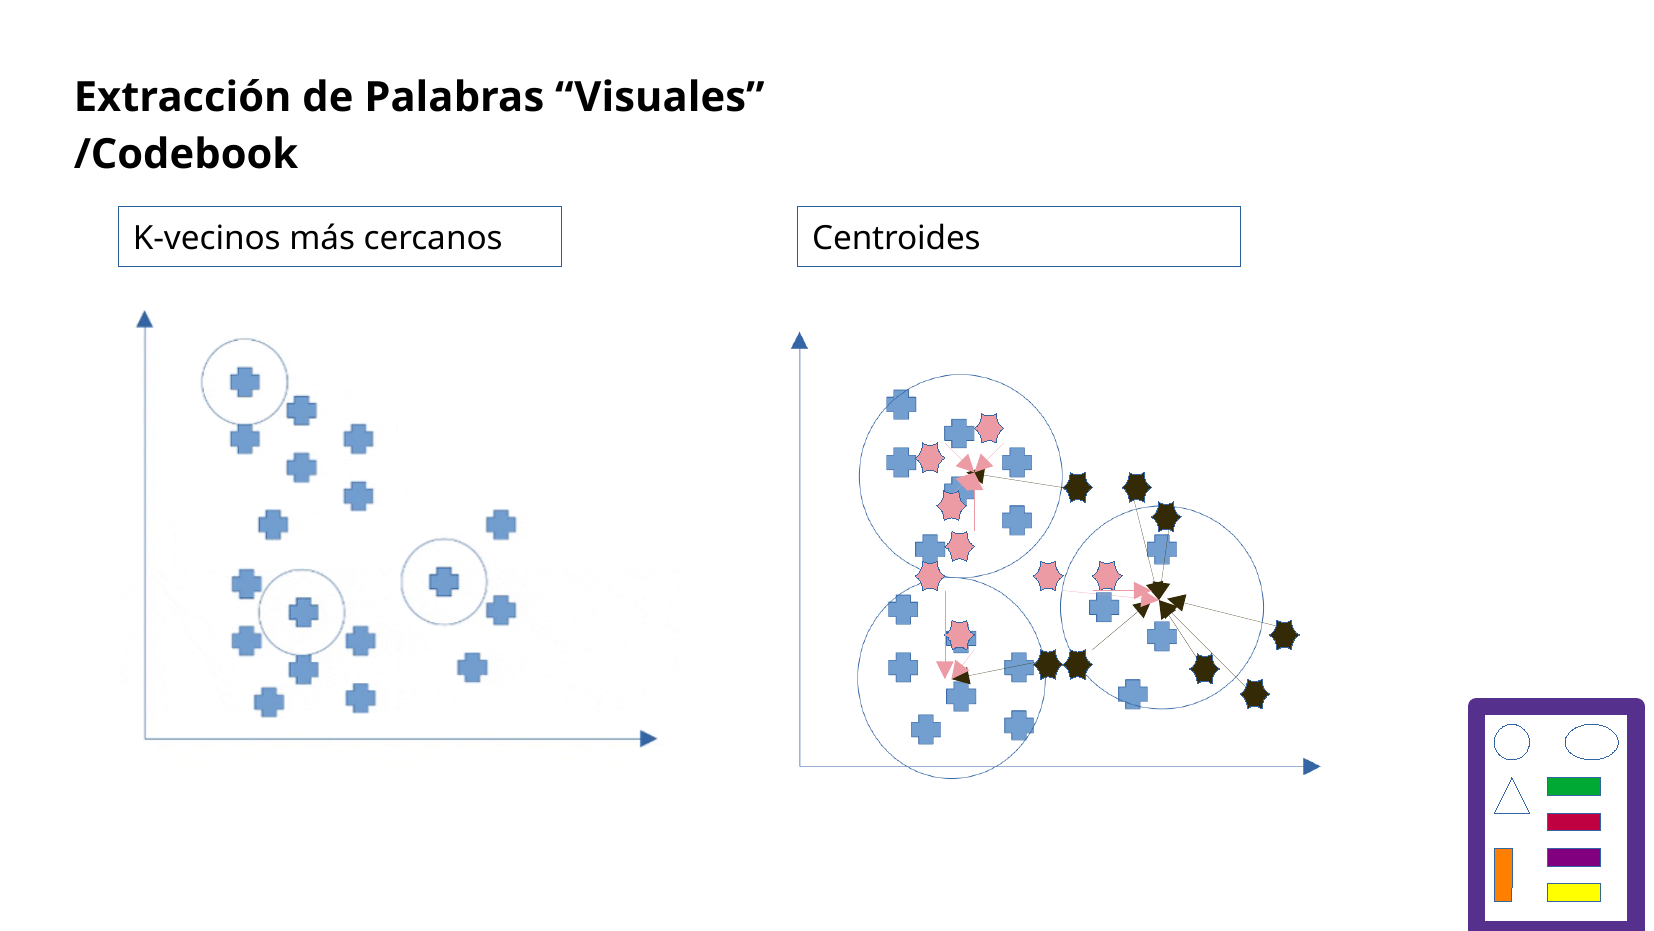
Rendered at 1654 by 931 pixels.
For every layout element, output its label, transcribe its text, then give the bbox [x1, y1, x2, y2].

text_box Centroides [797, 206, 1241, 266]
text_box [1122, 472, 1152, 503]
text_box [1063, 472, 1093, 503]
text_box [1151, 501, 1182, 532]
text_box [1033, 561, 1064, 591]
picture [118, 295, 680, 768]
text_box [1092, 561, 1123, 590]
text_box [946, 620, 975, 650]
text_box [1269, 620, 1300, 650]
text_box [915, 561, 945, 591]
text_box Extracción de Palabras “Visuales” /Codebook [59, 59, 886, 185]
text_box [1033, 649, 1093, 680]
text_box [915, 442, 945, 473]
text_box [1240, 679, 1270, 709]
text_box K-vecinos más cercanos [118, 206, 562, 266]
text_box [944, 531, 975, 562]
text_box [974, 413, 1004, 443]
text_box [1189, 653, 1220, 684]
text_box [936, 490, 967, 521]
picture [767, 323, 1334, 798]
text_box [1476, 706, 1637, 931]
